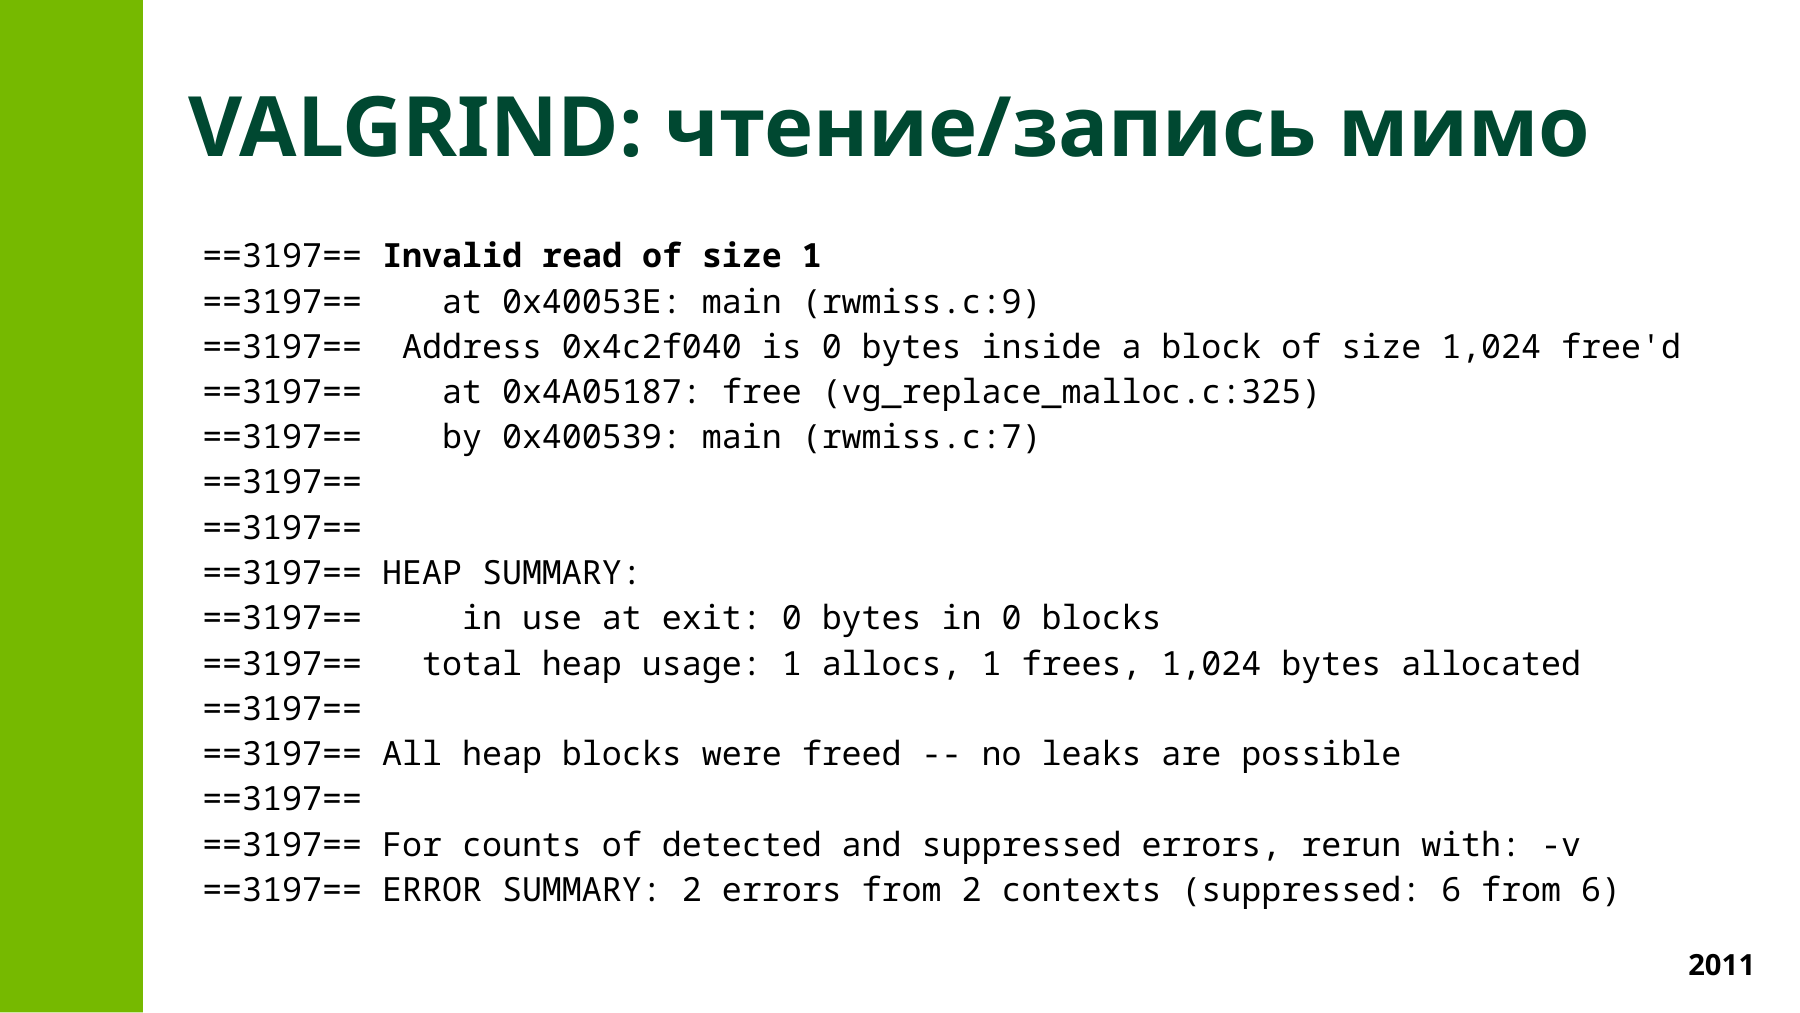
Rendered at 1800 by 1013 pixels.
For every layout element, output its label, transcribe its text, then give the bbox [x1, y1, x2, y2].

text_box ==3197== Invalid read of size 1 ==3197== at 0x40053E: main (rwmiss.c:9) ==3197== Address 0x4c2f040 is 0 bytes inside a block of size 1,024 free'd ==3197== at 0x4A05187: free (vg_replace_malloc.c:325) ==3197== by 0x400539: main (rwmiss.c:7) ==3197== ==3197== ==3197== HEAP SUMMARY: ==3197== in use at exit: 0 bytes in 0 blocks ==3197== total heap usage: 1 allocs, 1 frees, 1,024 bytes allocated ==3197== ==3197== All heap blocks were freed -- no leaks are possible ==3197== ==3197== For counts of detected and suppressed errors, rerun with: -v ==3197== ERROR SUMMARY: 2 errors from 2 contexts (suppressed: 6 from 6) [187, 225, 1726, 856]
title VALGRIND: чтение/запись мимо [188, 40, 1733, 211]
